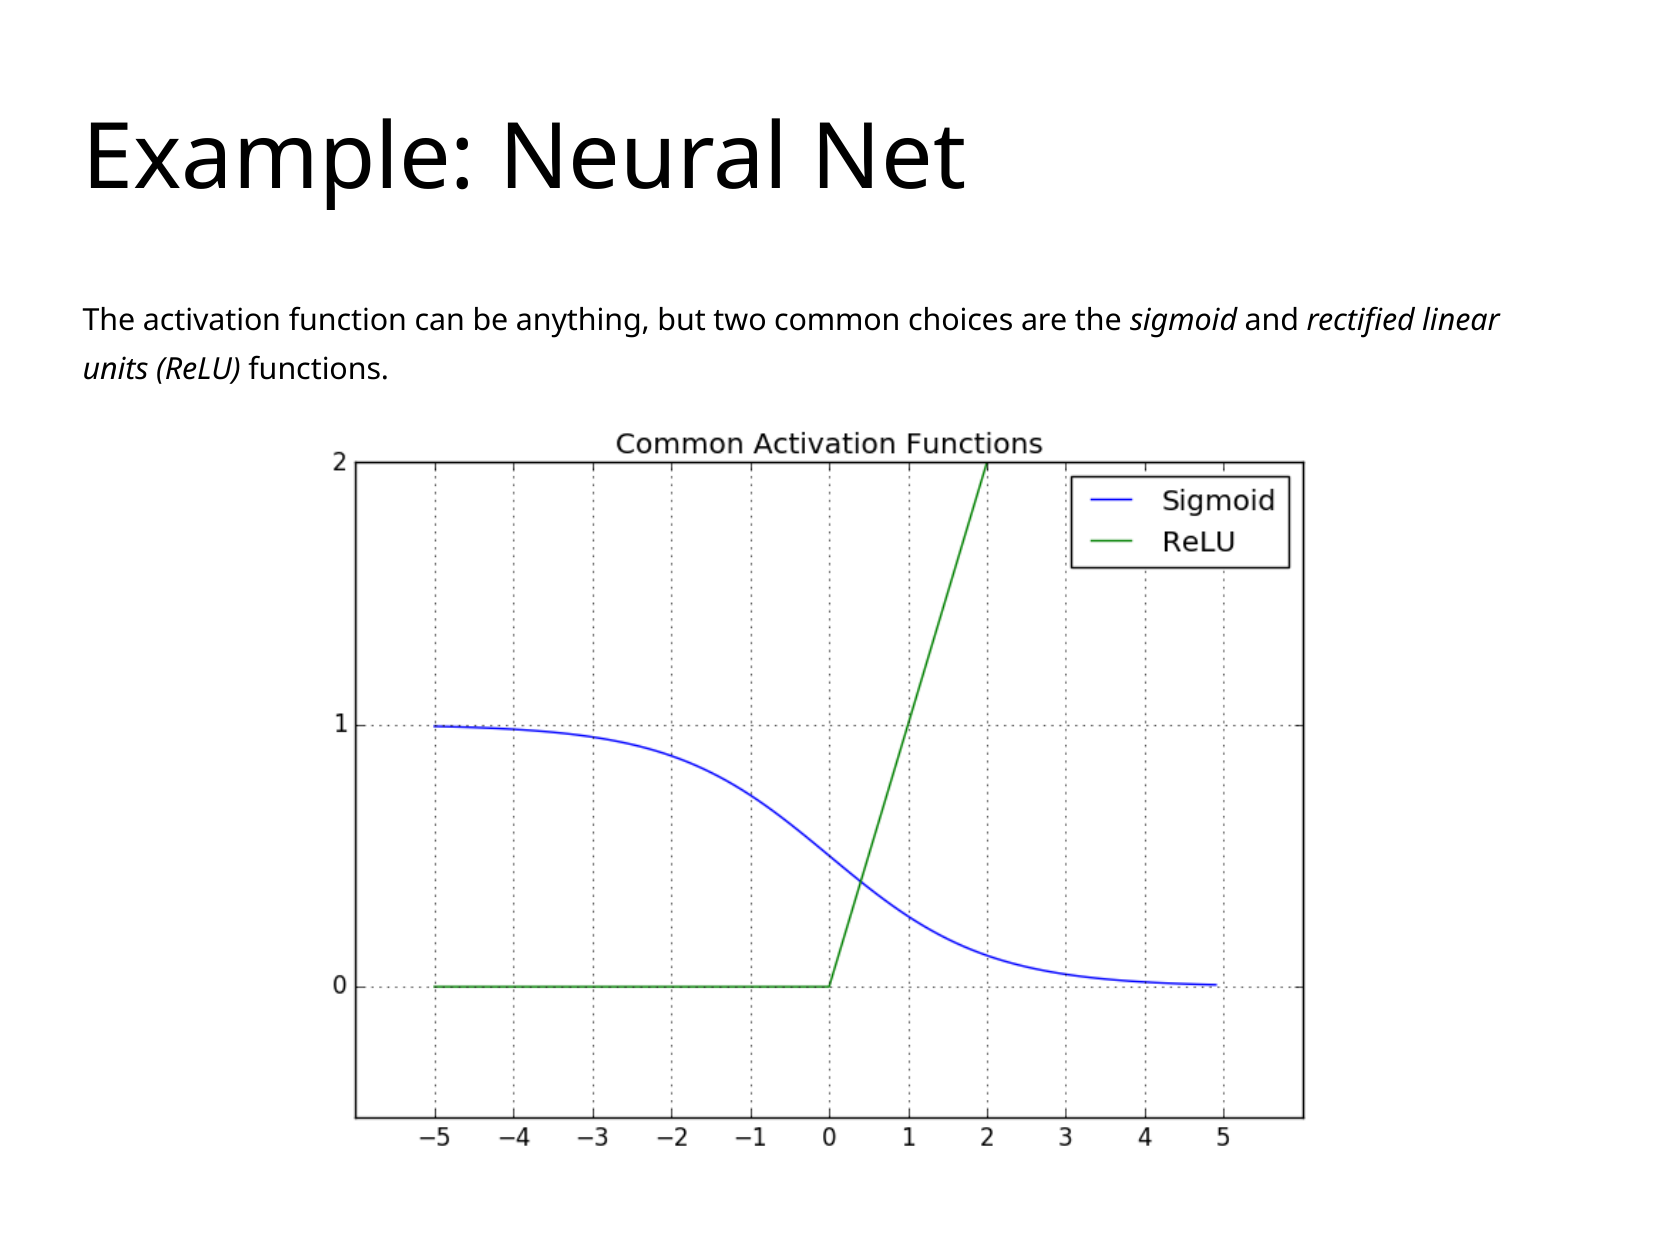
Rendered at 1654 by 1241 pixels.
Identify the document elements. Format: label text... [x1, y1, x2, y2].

picture [203, 391, 1424, 1201]
list The activation function can be anything, but two common choices are the sigmoid and rectified linear units (ReLU) functions. [82, 290, 1571, 391]
title Example: Neural Net [82, 49, 1571, 257]
